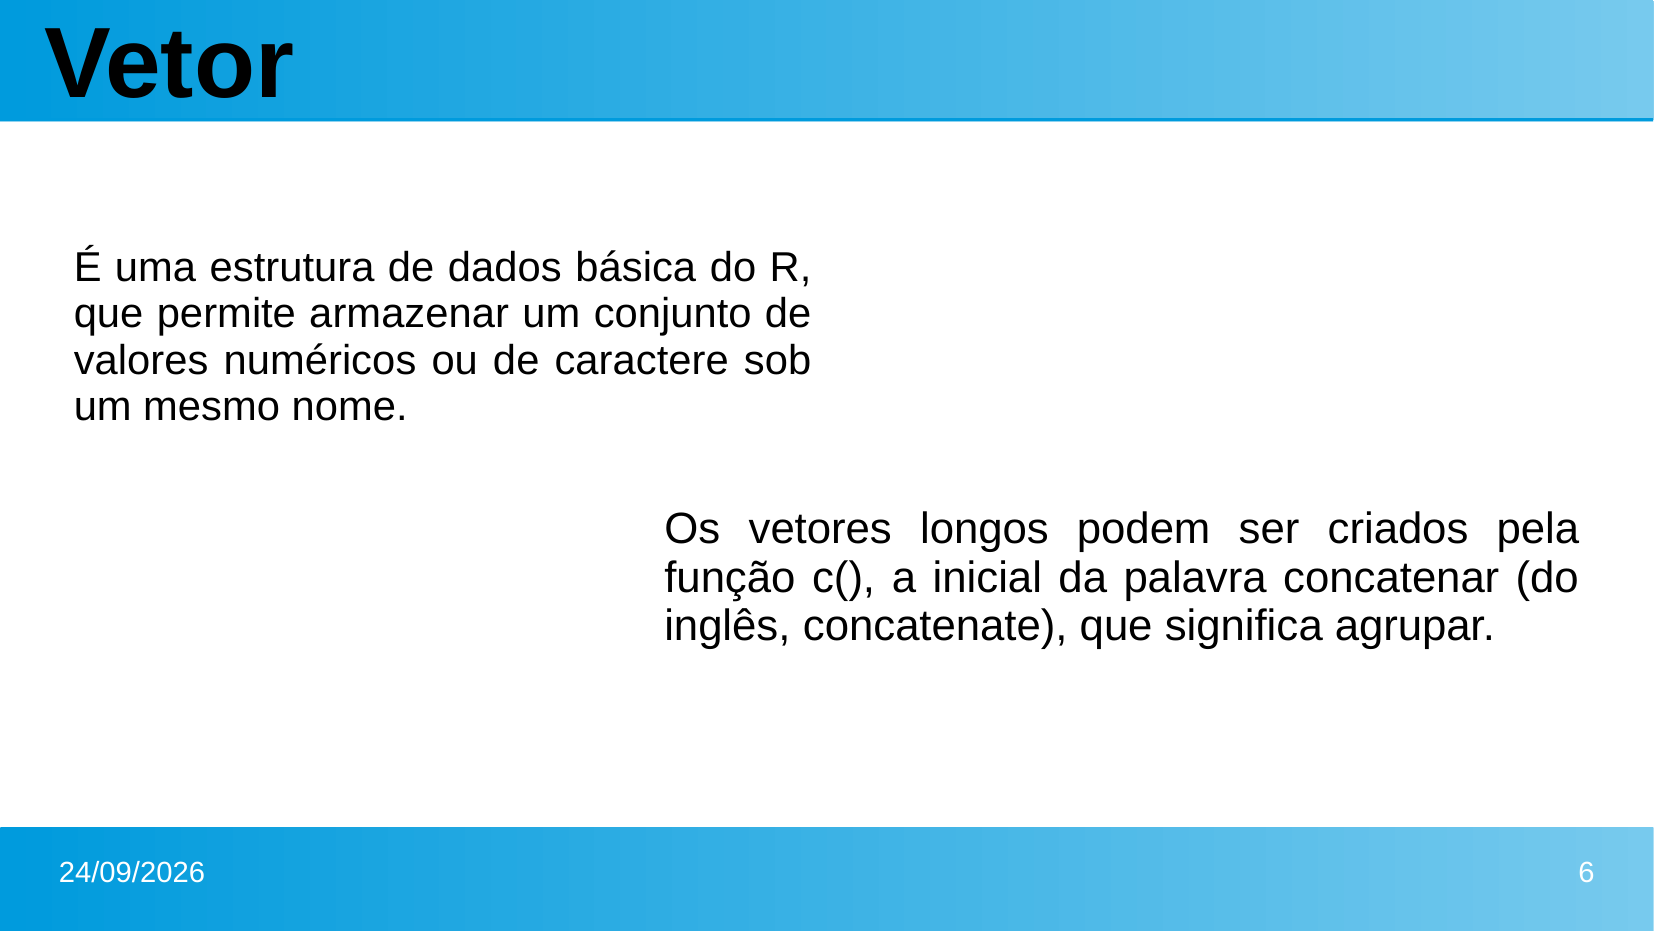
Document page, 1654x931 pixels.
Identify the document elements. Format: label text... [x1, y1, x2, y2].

text_box Os vetores longos podem ser criados pela função c(), a inicial da palavra concatenar (do inglês, concatenate), que significa agrupar. [649, 496, 1595, 680]
text_box É uma estrutura de dados básica do R, que permite armazenar um conjunto de valores numéricos ou de caractere sob um mesmo nome. [59, 236, 827, 452]
text_box Vetor [29, 0, 325, 127]
